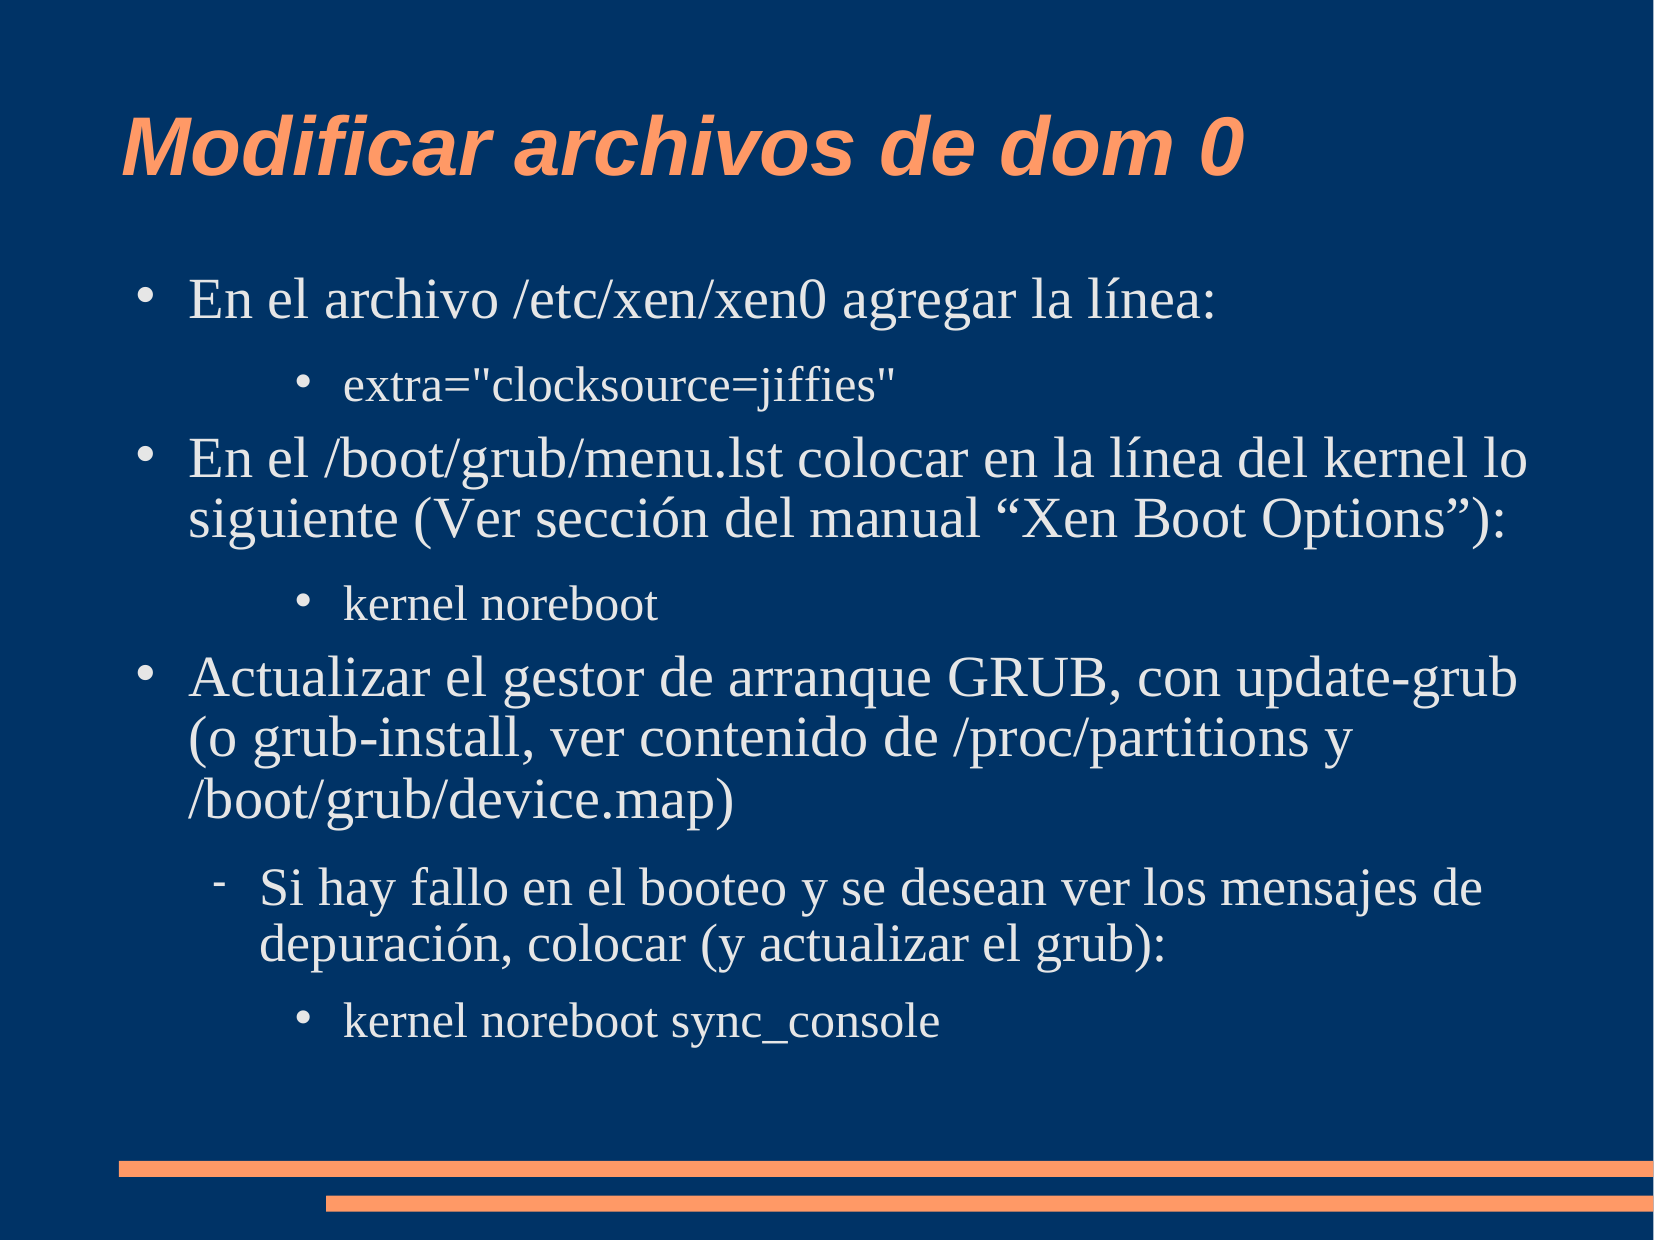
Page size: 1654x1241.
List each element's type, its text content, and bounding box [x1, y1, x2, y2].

list En el archivo /etc/xen/xen0 agregar la línea: extra="clocksource=jiffies" En el /boot/grub/menu.lst colocar en la línea del kernel lo siguiente (Ver sección del manual “Xen Boot Options”): kernel noreboot Actualizar el gestor de arranque GRUB, con update-grub (o grub-install, ver contenido de /proc/partitions y /boot/grub/device.map)‏ Si hay fallo en el booteo y se desean ver los mensajes de depuración, colocar (y actualizar el grub): kernel noreboot sync_console [118, 270, 1558, 1092]
title Modificar archivos de dom 0 [121, 46, 1534, 254]
